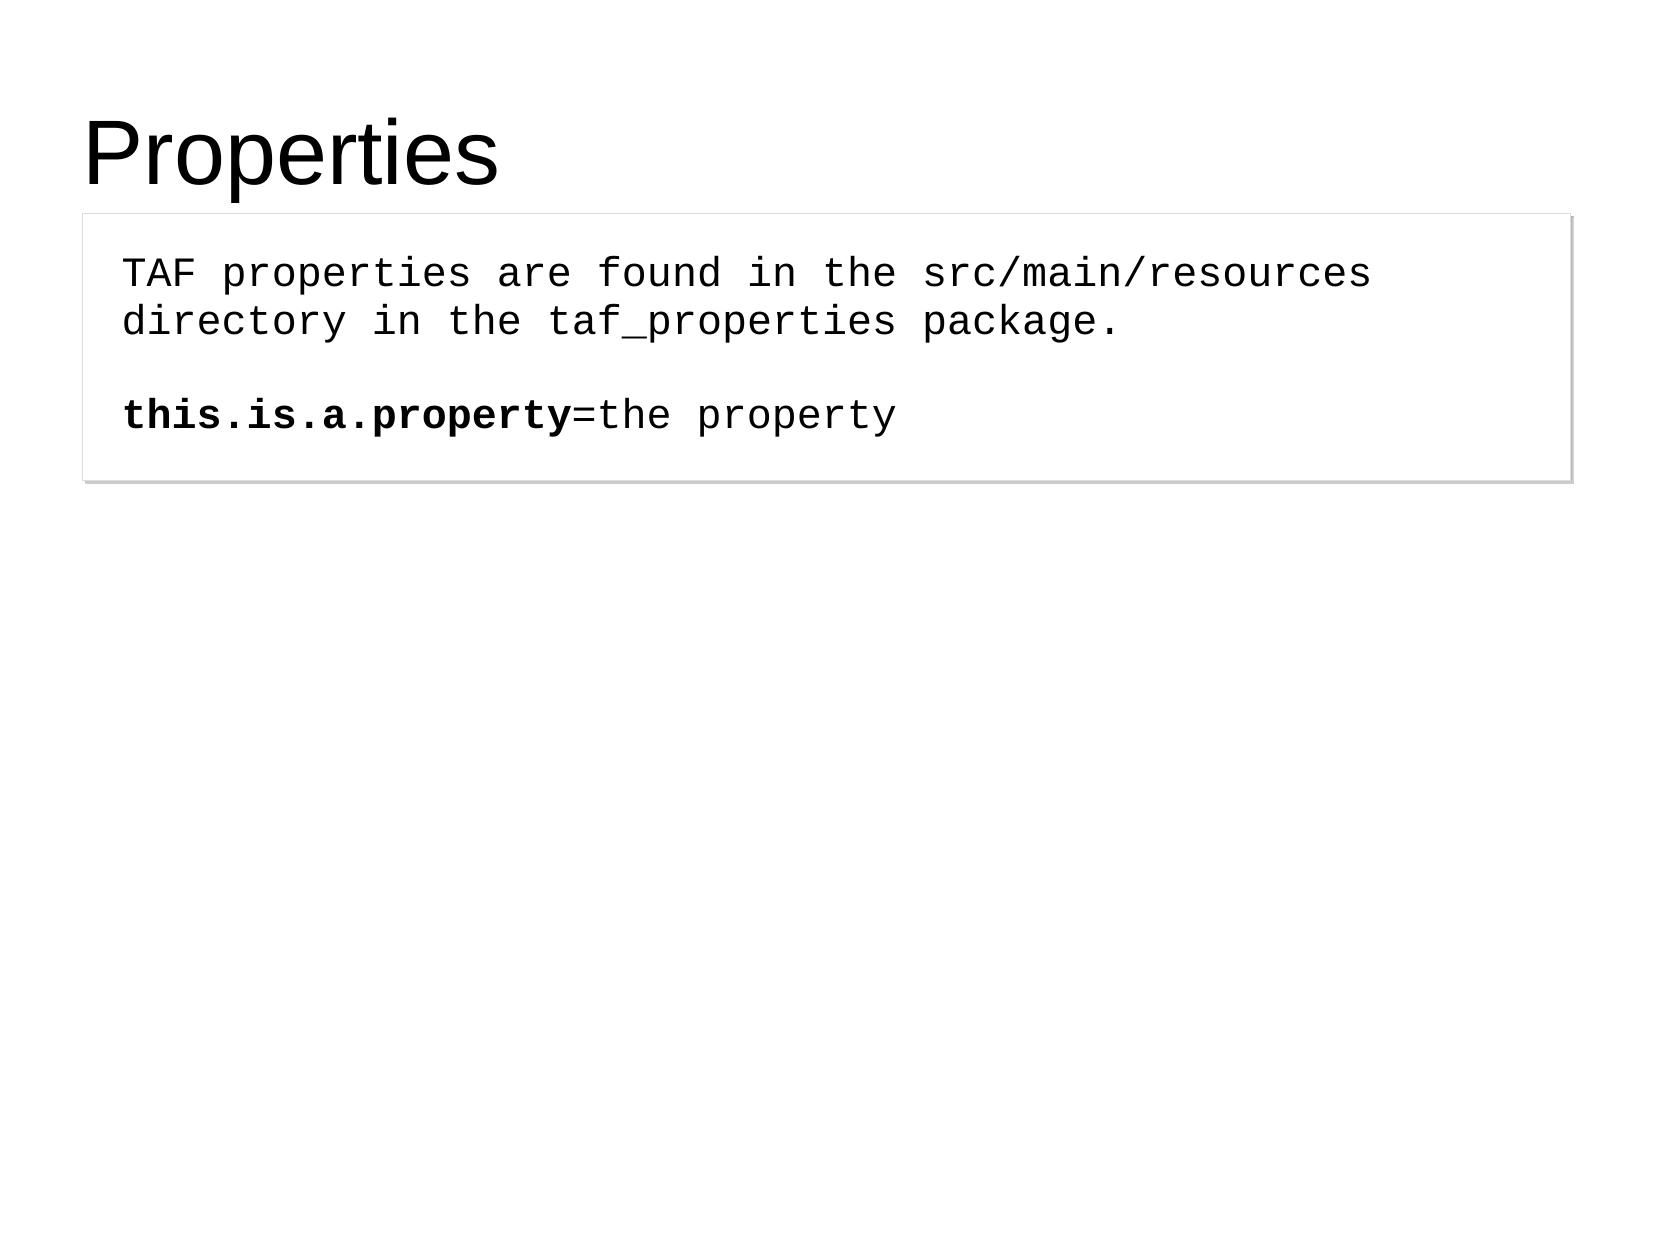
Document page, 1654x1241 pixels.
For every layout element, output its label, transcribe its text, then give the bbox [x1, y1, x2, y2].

subtitle TAF properties are found in the src/main/resources directory in the taf_properties package. this.is.a.property=the property [82, 213, 1571, 481]
title Properties [82, 49, 1571, 213]
